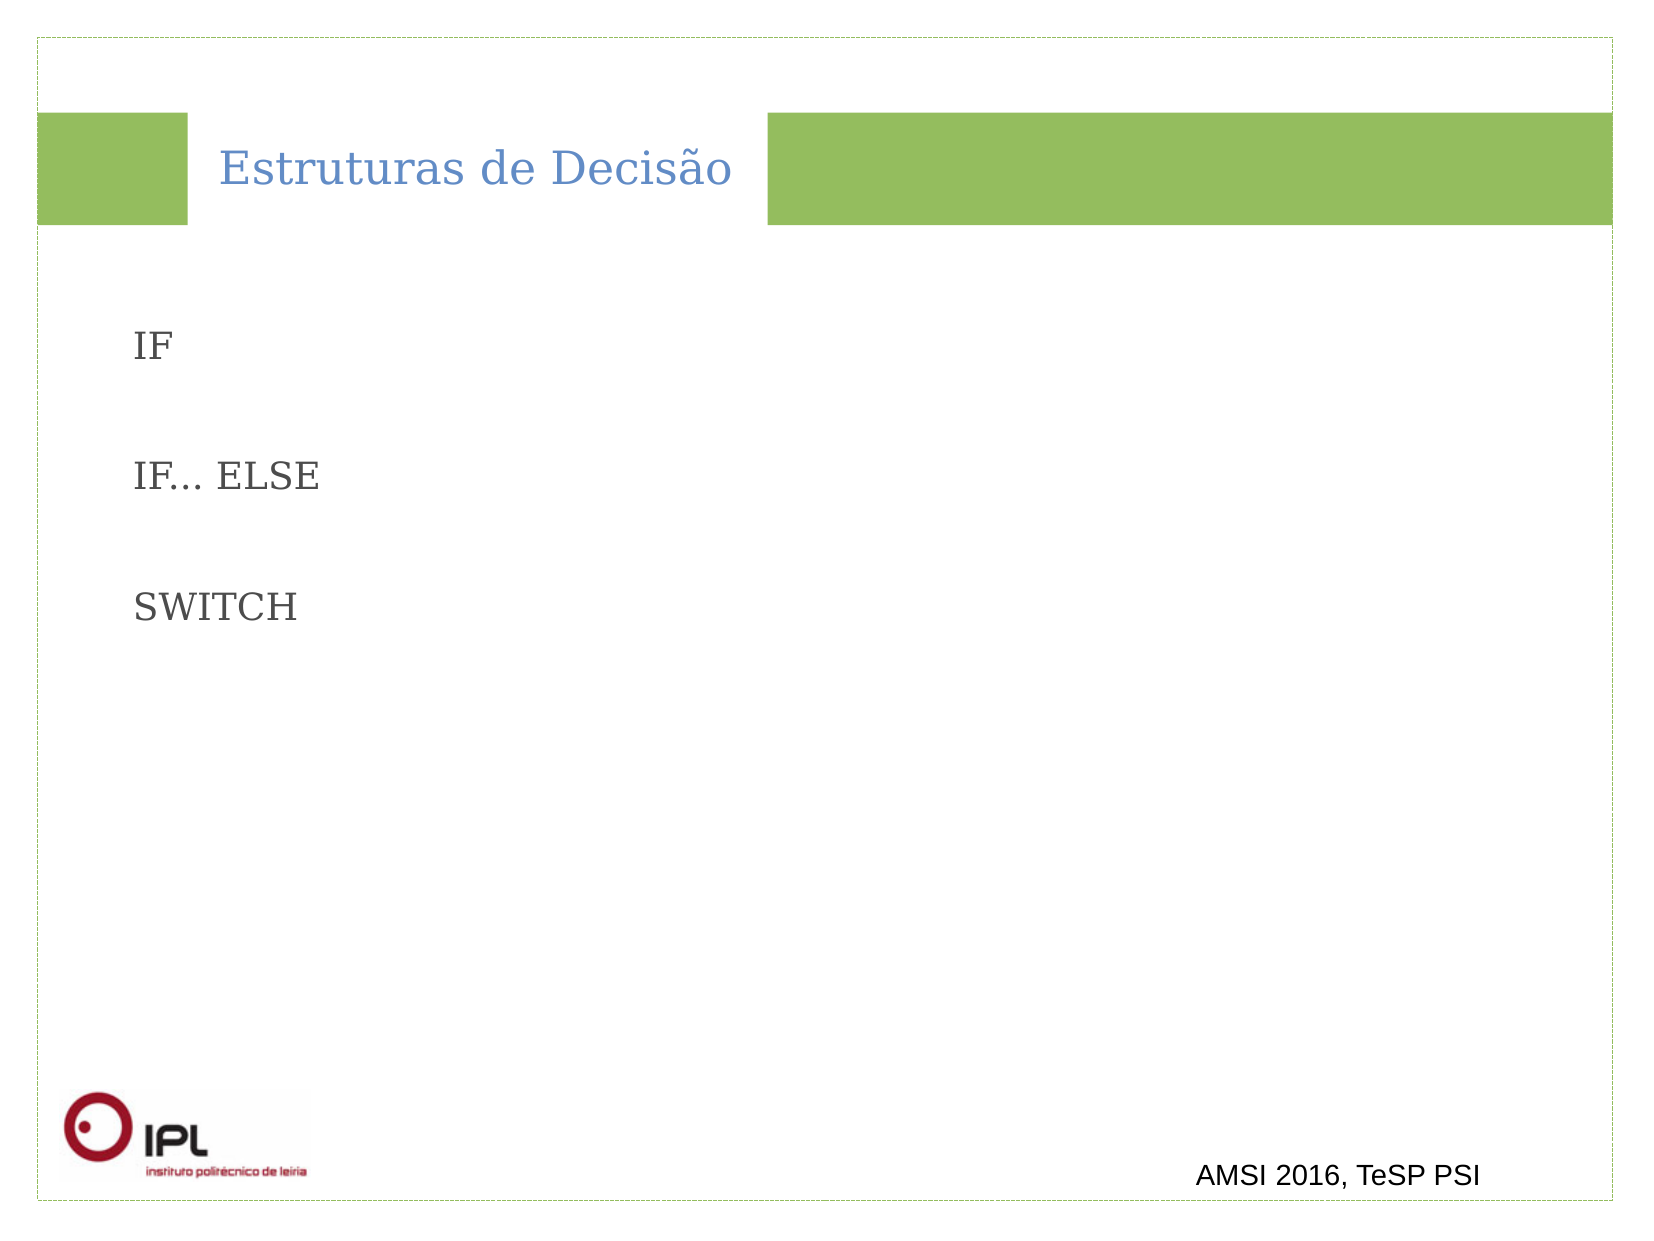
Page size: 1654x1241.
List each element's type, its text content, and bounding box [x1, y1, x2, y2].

text_box AMSI 2016, TeSP PSI [1181, 1151, 1625, 1200]
text_box [37, 112, 188, 226]
text_box Estruturas de Decisão [203, 134, 749, 203]
picture [59, 1089, 315, 1182]
text_box IF IF... ELSE SWITCH [118, 295, 1536, 821]
text_box [767, 112, 1613, 226]
